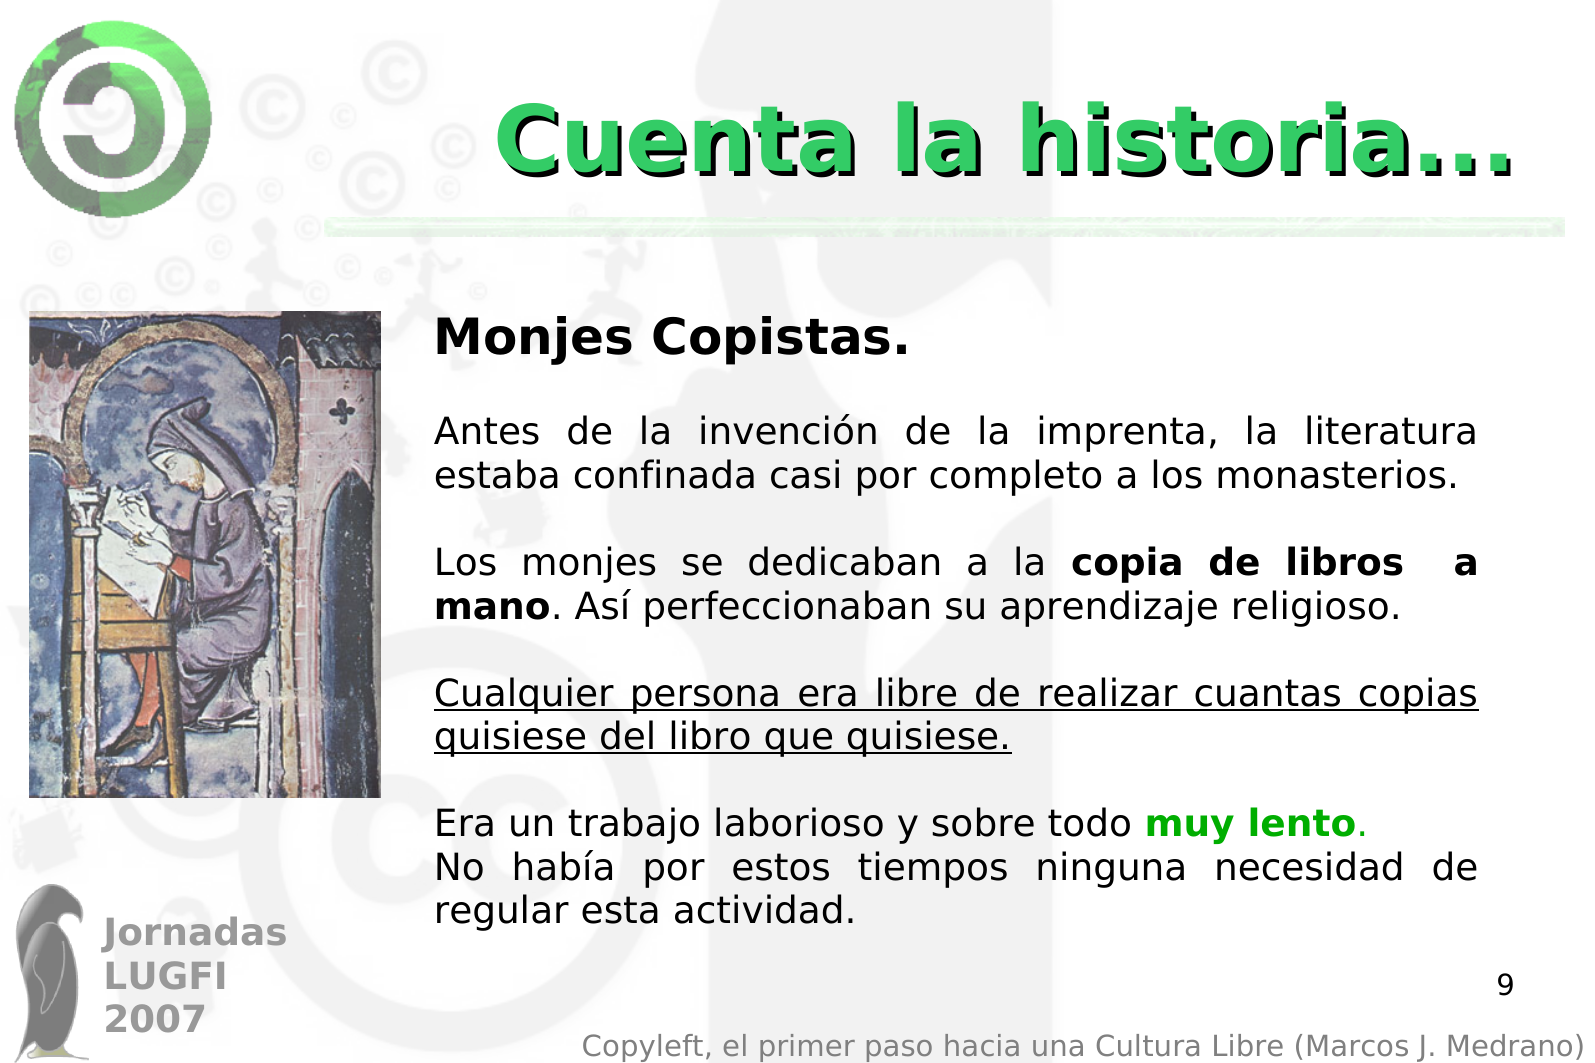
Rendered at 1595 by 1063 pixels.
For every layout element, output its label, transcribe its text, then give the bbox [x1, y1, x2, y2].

picture [29, 311, 381, 798]
text_box Cuenta la historia... [478, 78, 1589, 201]
text_box Monjes Copistas. Antes de la invención de la imprenta, la literatura estaba confinada casi por completo a los monasterios. Los monjes se dedicaban a la copia de libros a mano. Así perfeccionaban su aprendizaje religioso. Cualquier persona era libre de realizar cuantas copias quisiese del libro que quisiese. Era un trabajo laborioso y sobre todo muy lento. No había por estos tiempos ninguna necesidad de regular esta actividad. [419, 301, 1495, 941]
